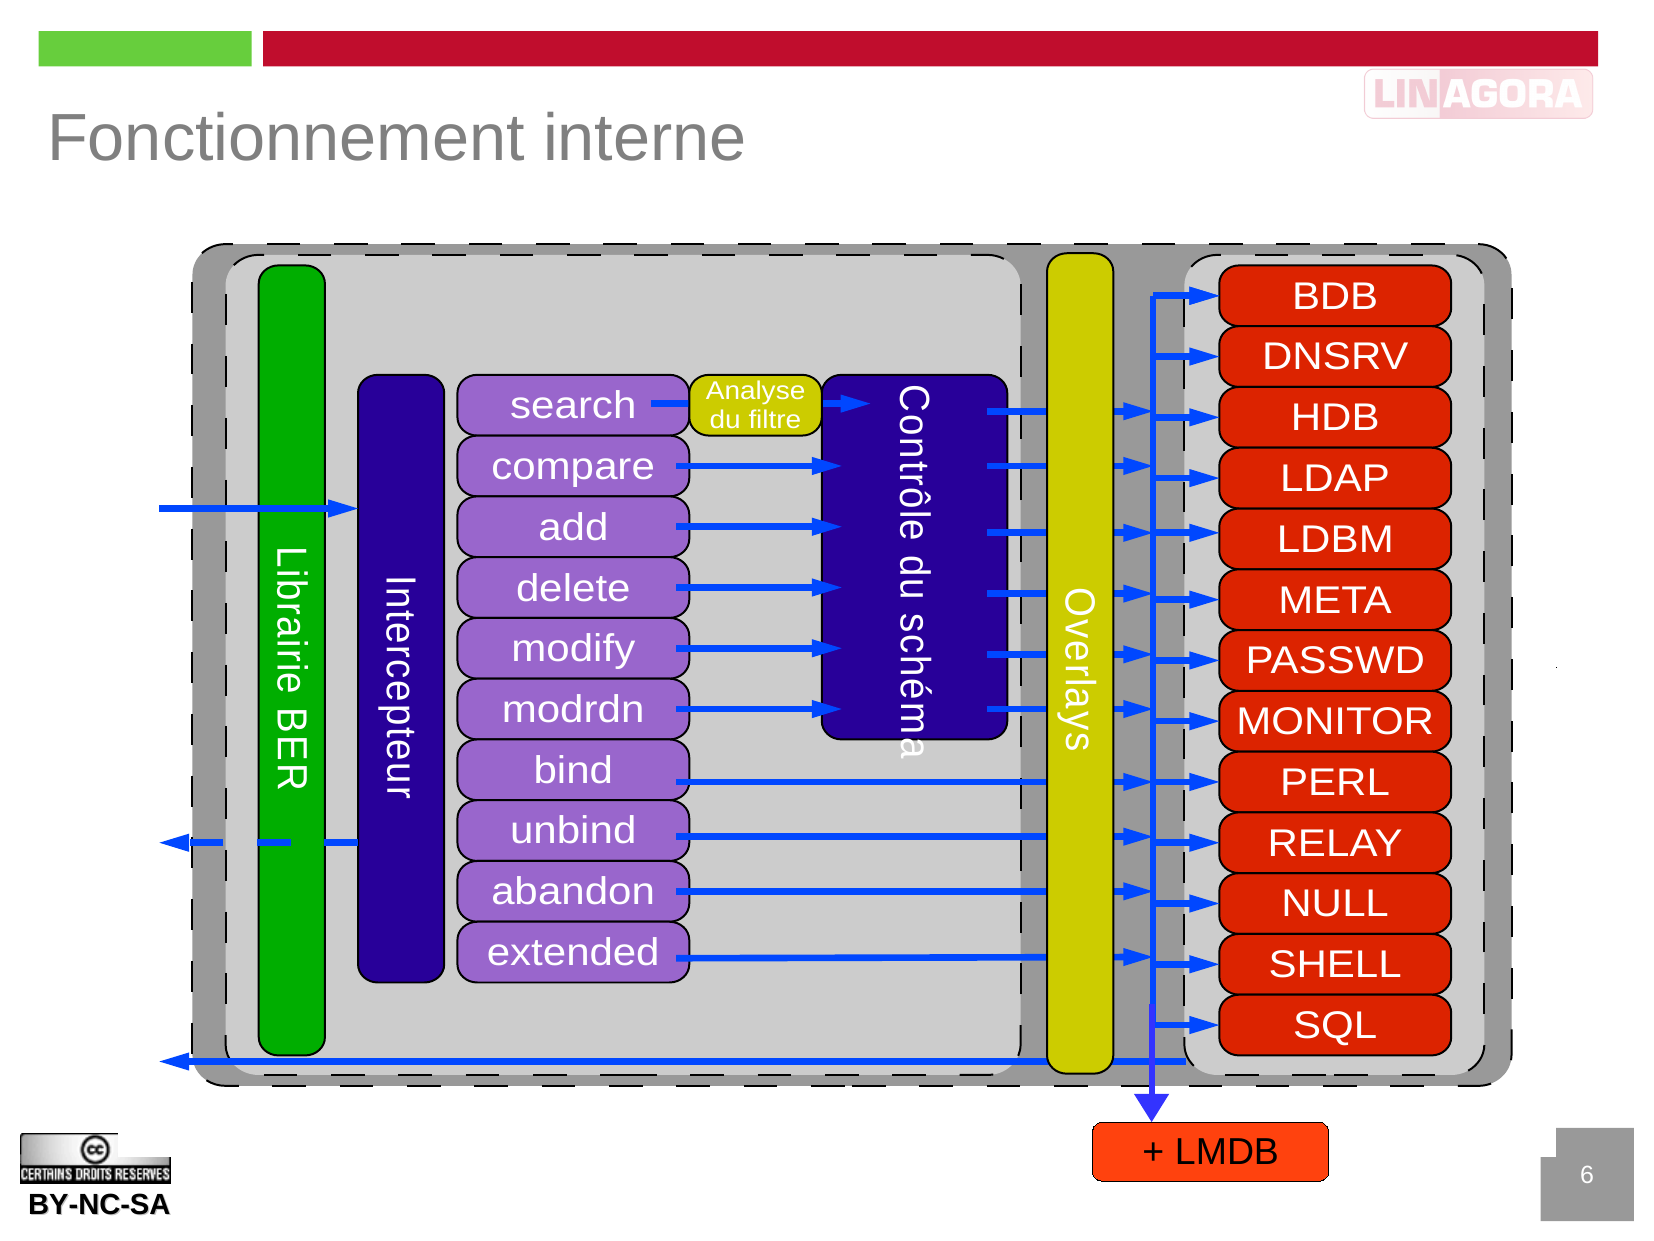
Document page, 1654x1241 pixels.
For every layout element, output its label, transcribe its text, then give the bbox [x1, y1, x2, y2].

picture [20, 1133, 171, 1184]
text_box + LMDB [1092, 1122, 1329, 1182]
title Fonctionnement interne [47, 97, 1447, 178]
chart [118, 177, 1557, 1158]
